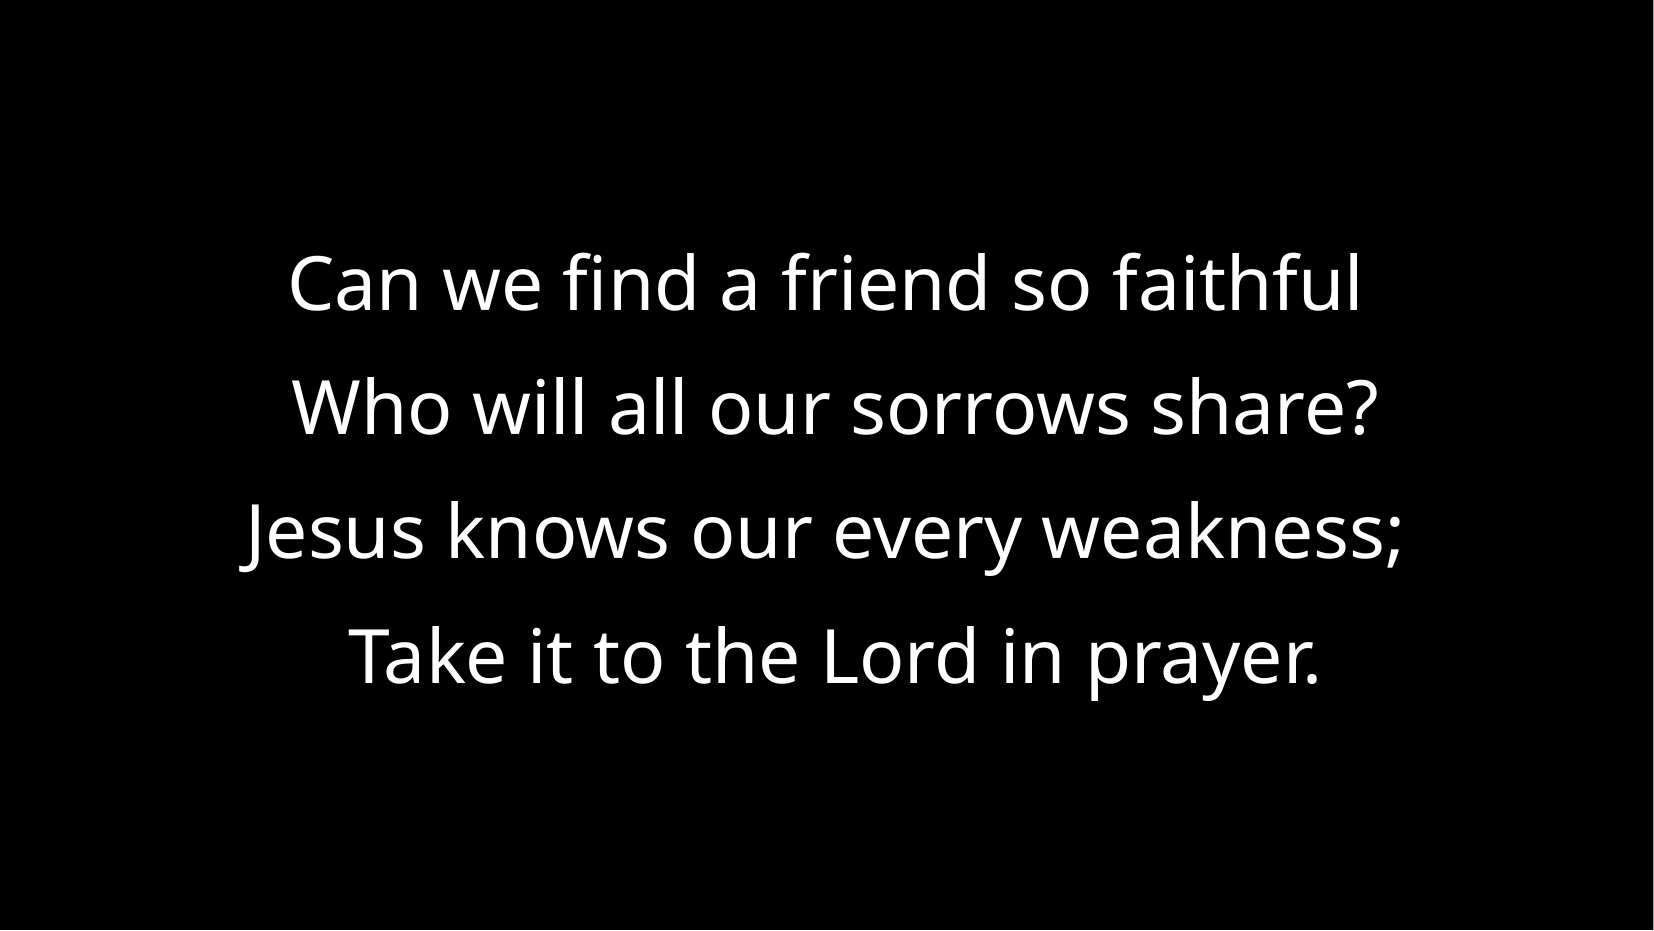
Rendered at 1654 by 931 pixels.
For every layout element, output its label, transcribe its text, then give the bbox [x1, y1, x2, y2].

list Can we find a friend so faithful Who will all our sorrows share? Jesus knows our every weakness; Take it to the Lord in prayer. [0, 230, 1654, 922]
